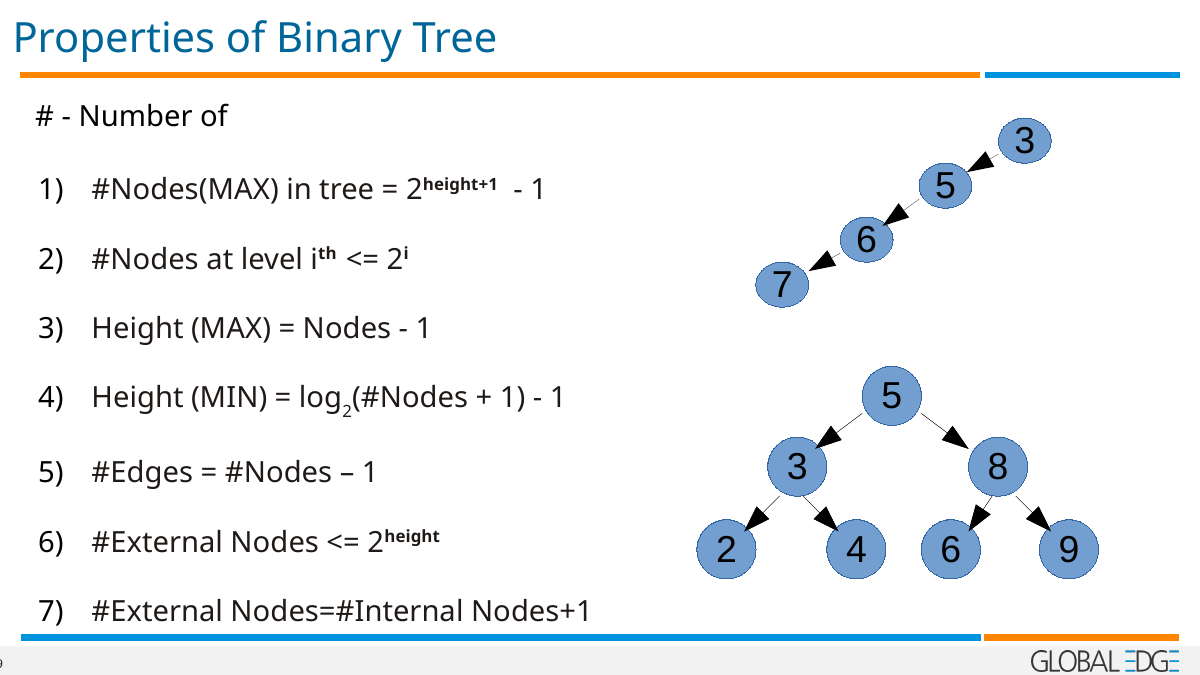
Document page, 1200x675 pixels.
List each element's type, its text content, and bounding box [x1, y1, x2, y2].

picture [1031, 650, 1179, 672]
text_box 3 [767, 437, 827, 497]
title Properties of Binary Tree [12, 9, 1088, 63]
text_box 6 [840, 217, 894, 263]
text_box 4 [826, 519, 886, 579]
text_box 5 [919, 163, 972, 209]
list #Nodes(MAX) in tree = 2height+1 - 1 #Nodes at level ith <= 2i Height (MAX) = Nodes - 1 Height (MIN) = log2(#Nodes + 1) - 1 #Edges = #Nodes – 1 #External Nodes <= 2height #External Nodes=#Internal Nodes+1 [20, 99, 721, 640]
text_box 2 [696, 519, 757, 579]
text_box 3 [998, 118, 1052, 164]
text_box 7 [755, 262, 809, 308]
text_box 9 [1039, 519, 1099, 579]
text_box 8 [968, 437, 1028, 497]
text_box 5 [862, 366, 922, 426]
text_box # - Number of [20, 87, 434, 142]
text_box 6 [921, 519, 981, 579]
